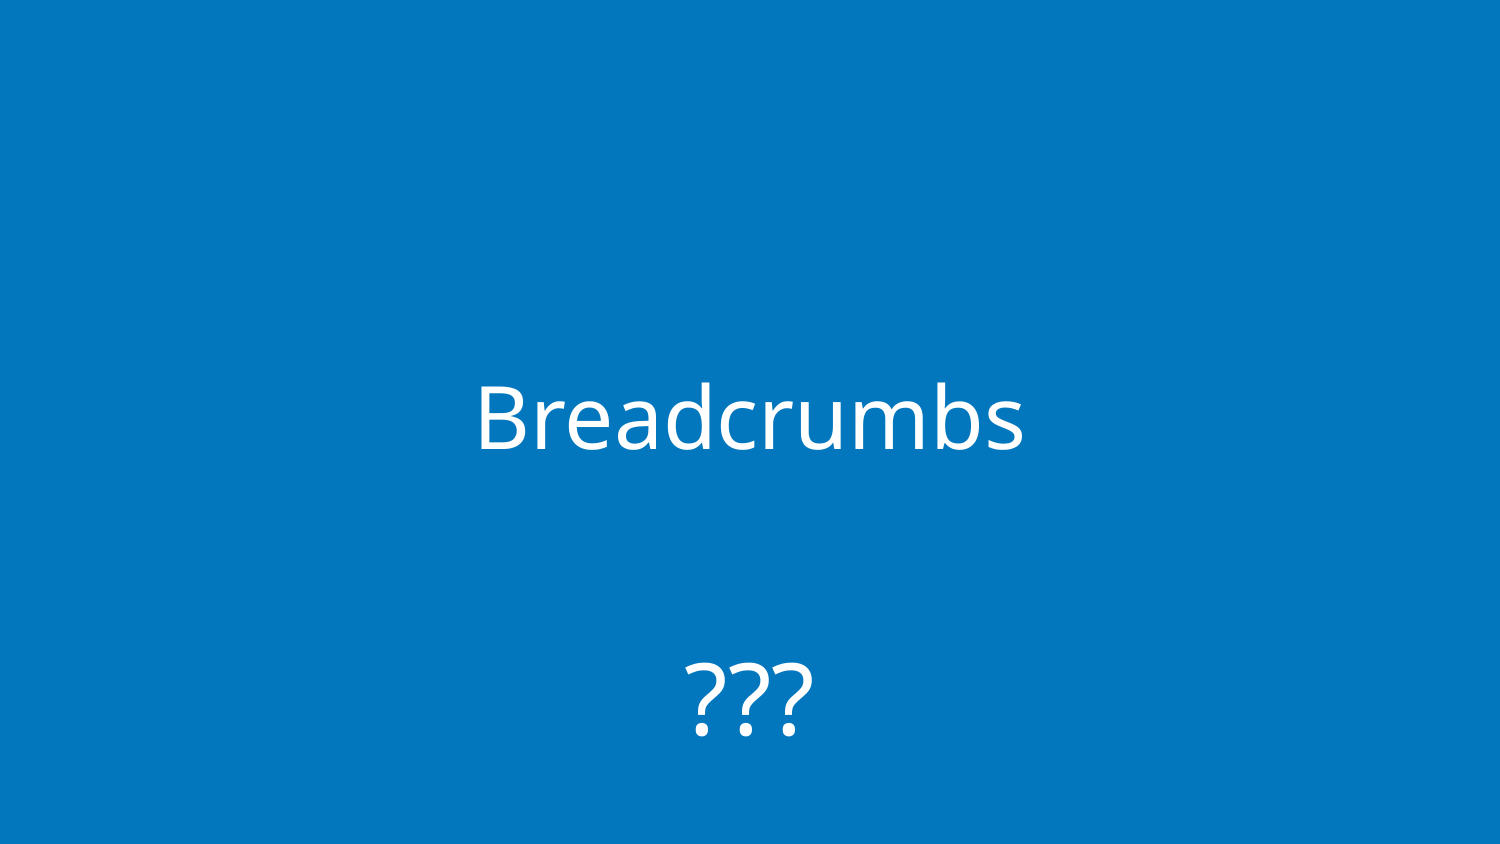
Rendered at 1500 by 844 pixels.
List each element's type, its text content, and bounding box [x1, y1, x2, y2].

text_box ??? [75, 568, 1425, 771]
title Breadcrumbs [75, 58, 1425, 568]
